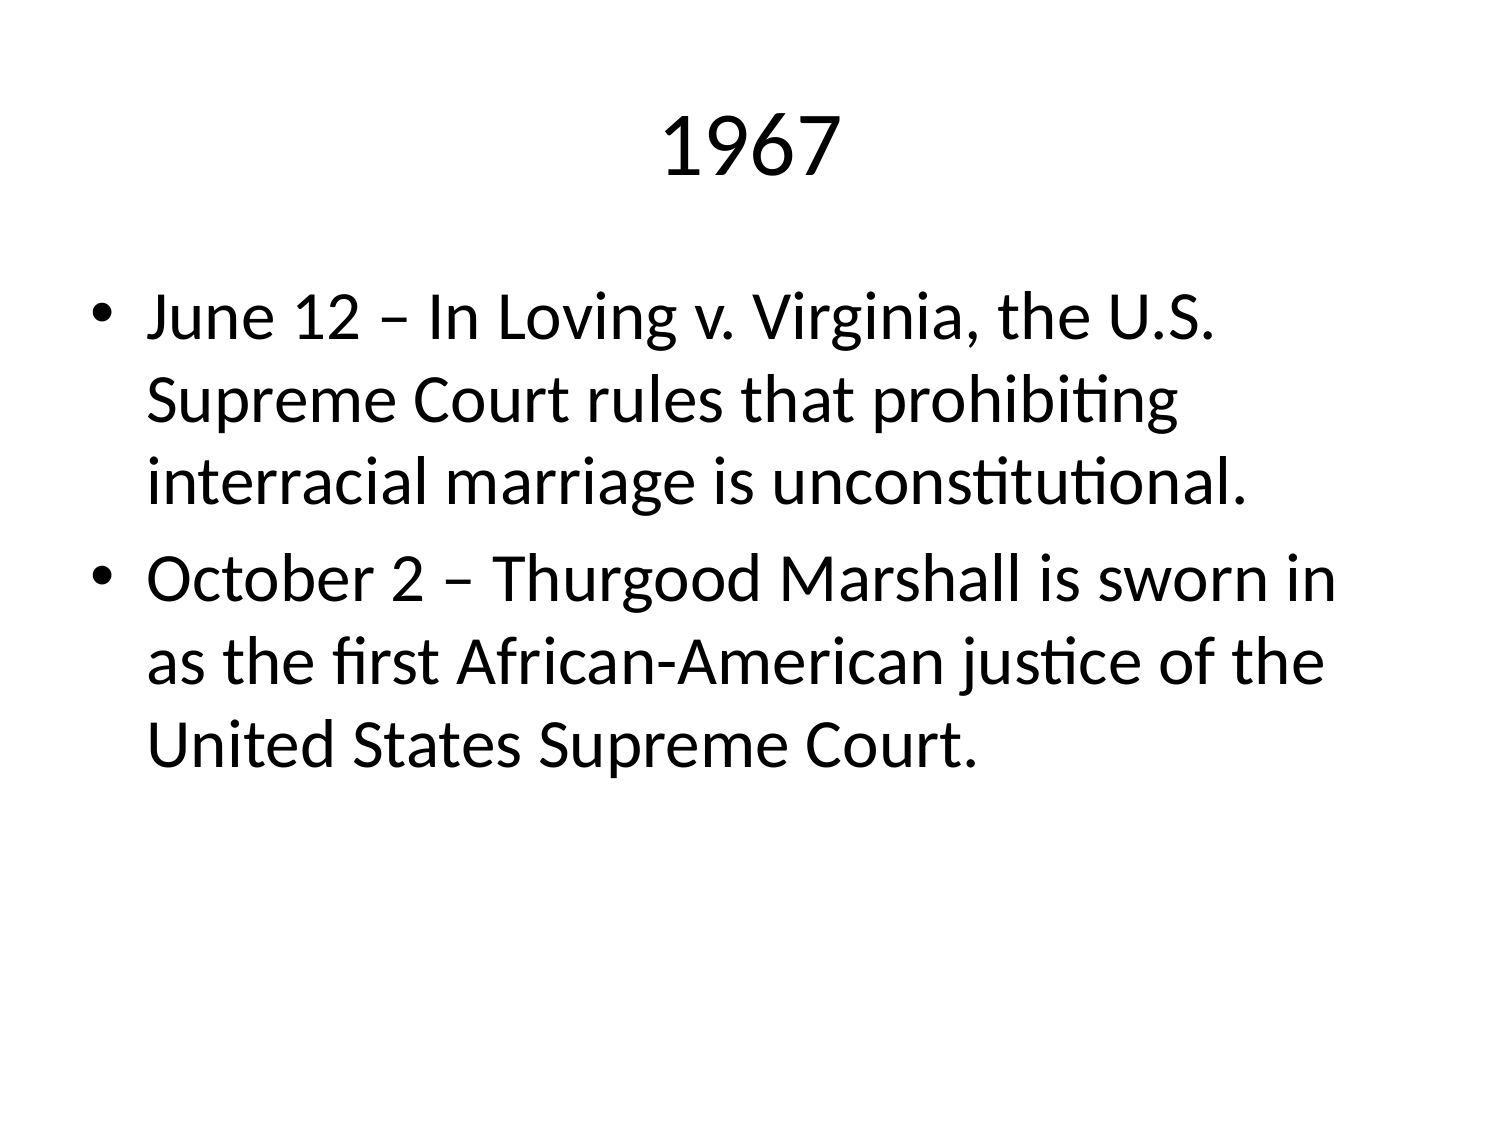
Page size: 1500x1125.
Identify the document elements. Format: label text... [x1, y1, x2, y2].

title 1967 [75, 45, 1425, 233]
list June 12 – In Loving v. Virginia, the U.S. Supreme Court rules that prohibiting interracial marriage is unconstitutional. October 2 – Thurgood Marshall is sworn in as the first African-American justice of the United States Supreme Court. [75, 262, 1425, 1005]
